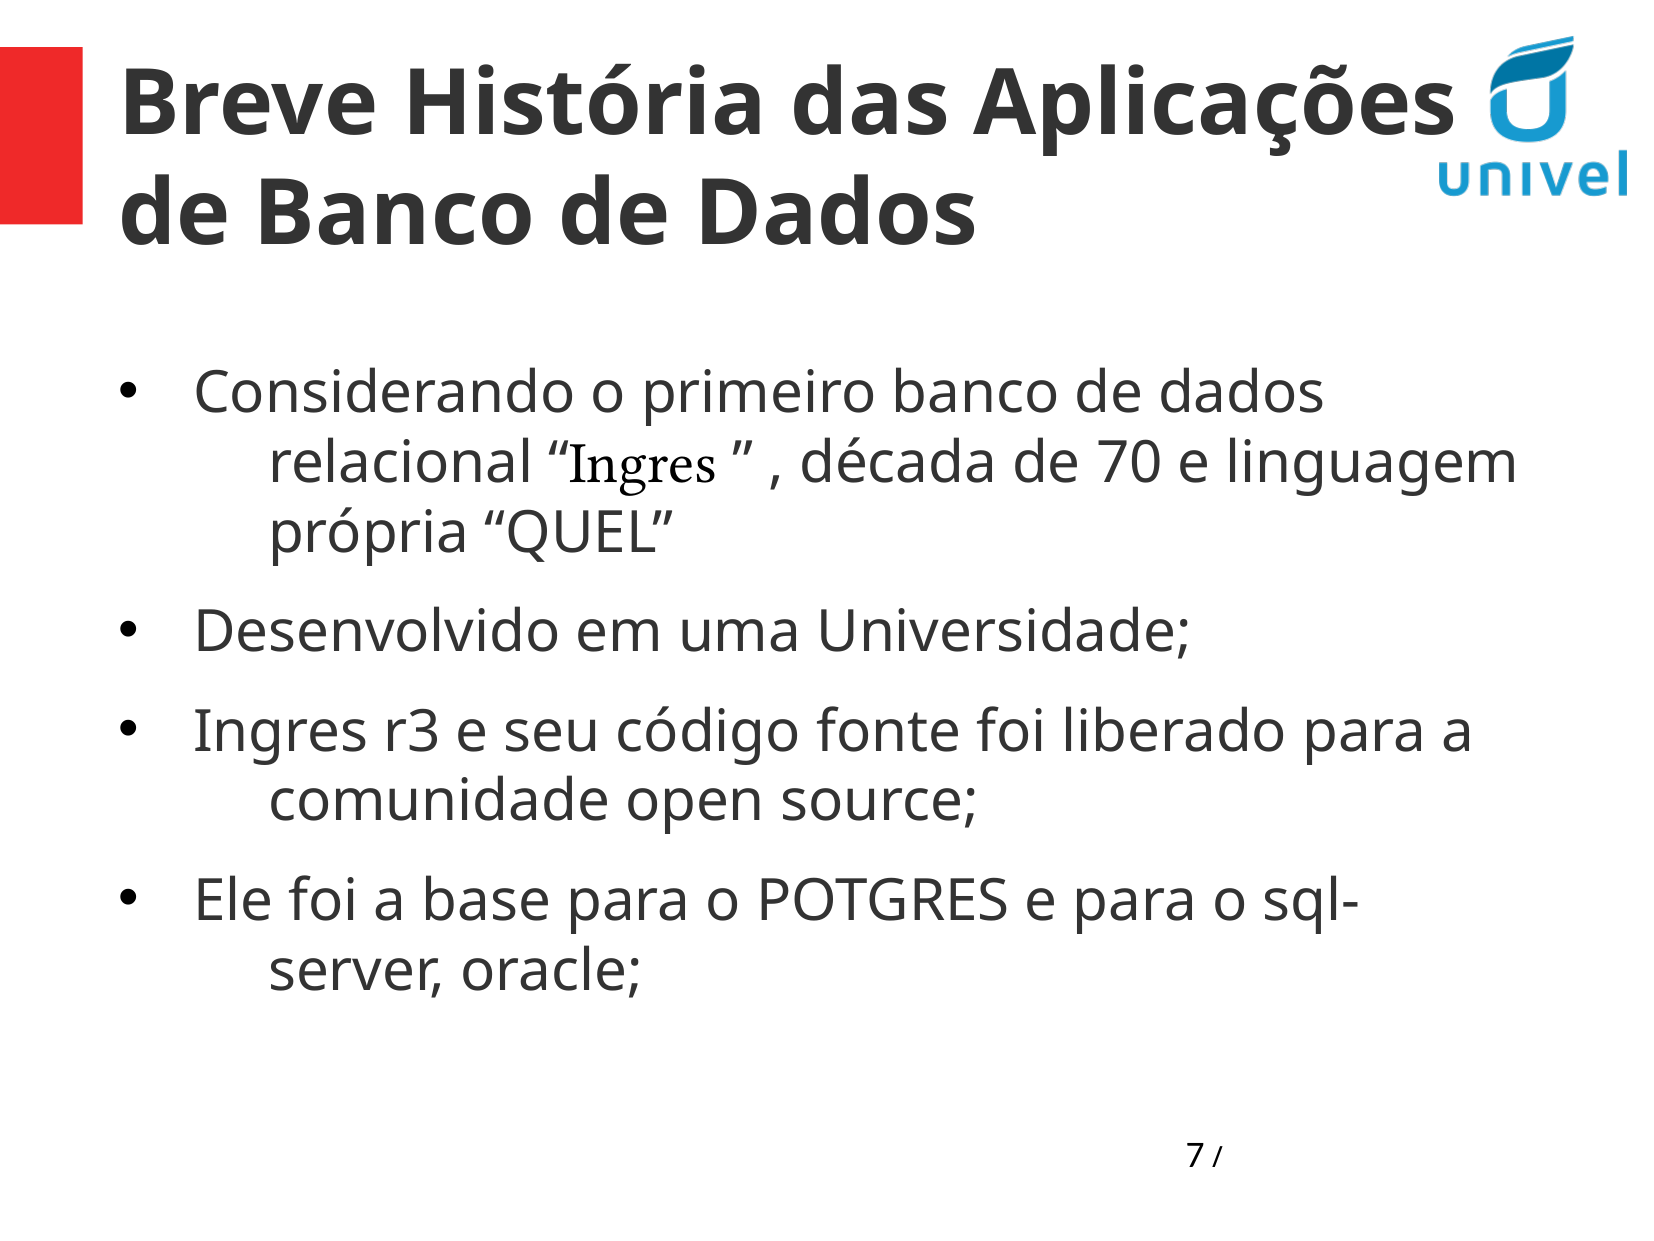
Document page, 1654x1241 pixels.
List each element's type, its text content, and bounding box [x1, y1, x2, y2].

text_box / [1185, 1129, 1571, 1216]
list Considerando o primeiro banco de dados relacional “Ingres ” , década de 70 e linguagem própria “QUEL” Desenvolvido em uma Universidade; Ingres r3 e seu código fonte foi liberado para a comunidade open source; Ele foi a base para o POTGRES e para o sql-server, oracle; [118, 354, 1536, 1074]
title Breve História das Aplicações de Banco de Dados [118, 0, 1571, 314]
